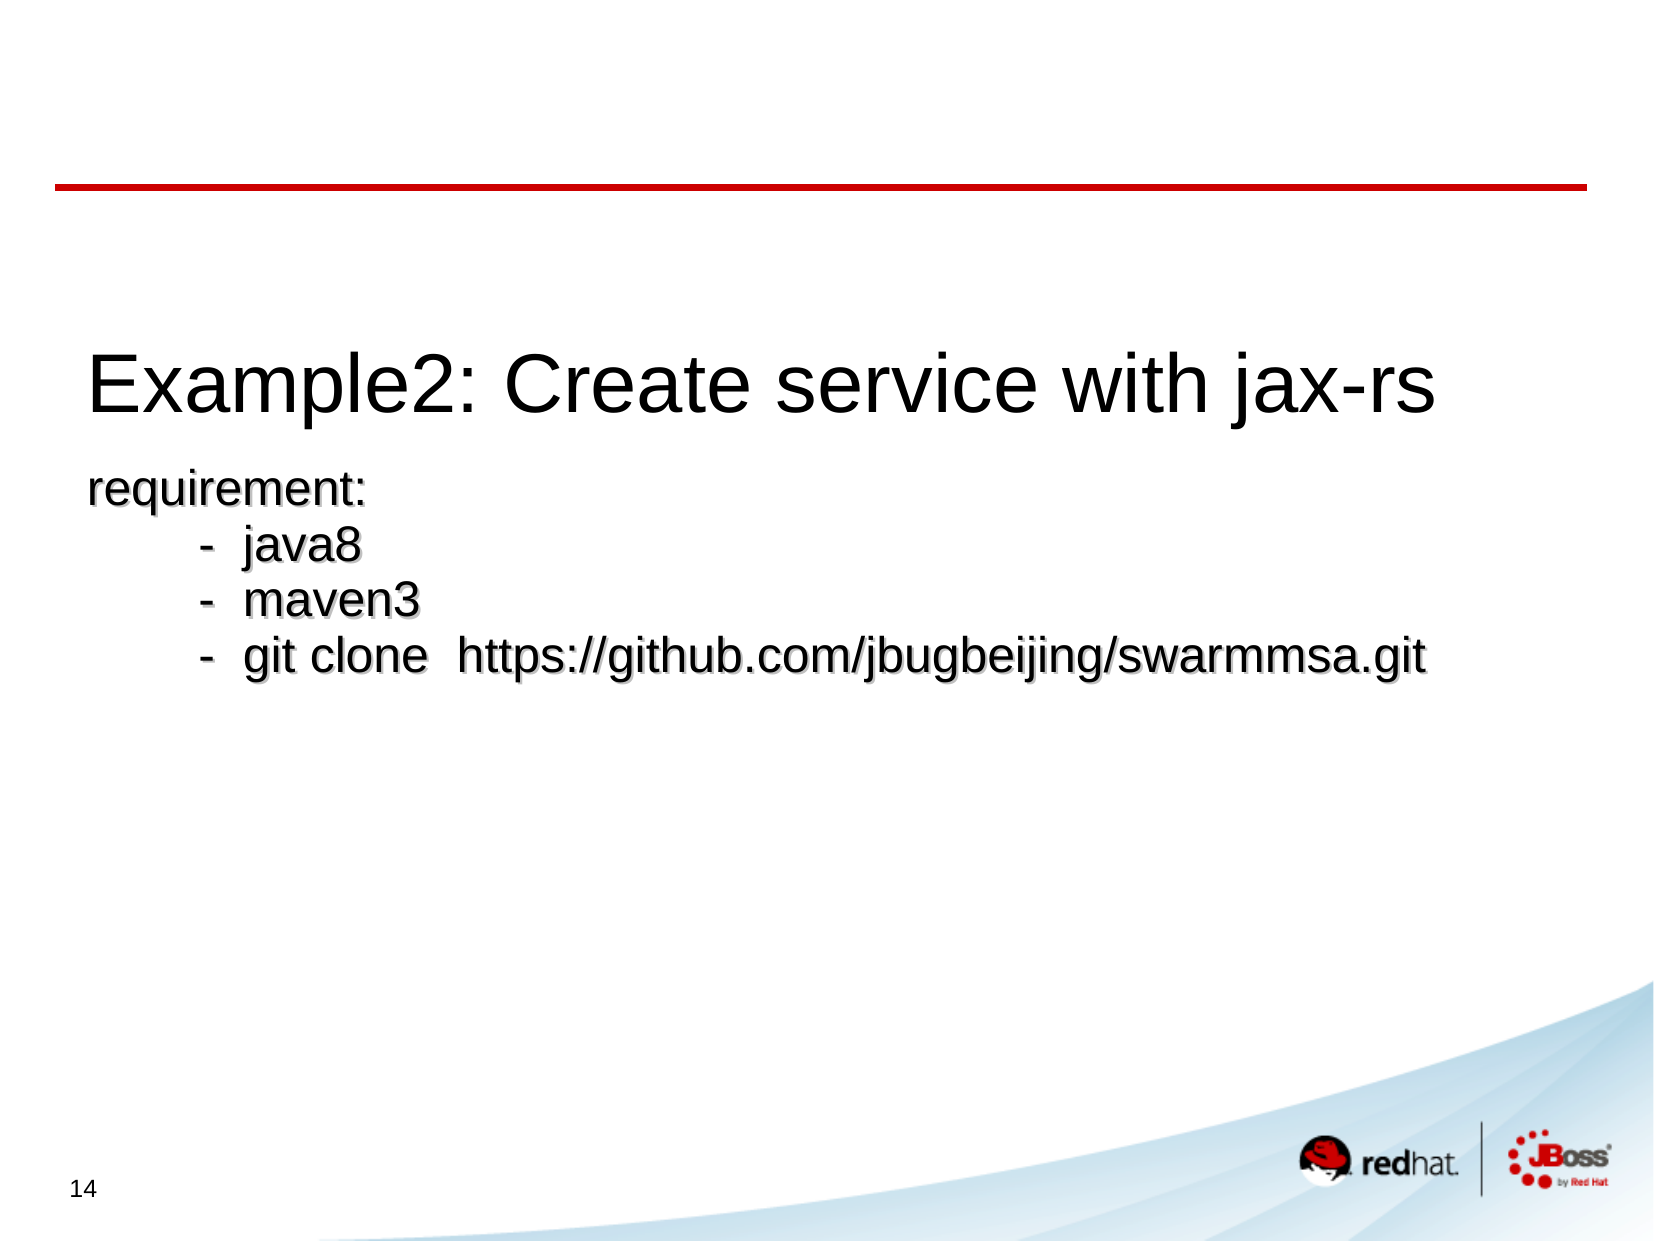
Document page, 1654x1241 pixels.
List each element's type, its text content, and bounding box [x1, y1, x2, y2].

list Example2: Create service with jax-rs requirement: - java8 - maven3 - git clone https://github.com/jbugbeijing/swarmmsa.git [86, 337, 1576, 863]
picture [0, 0, 1654, 1241]
